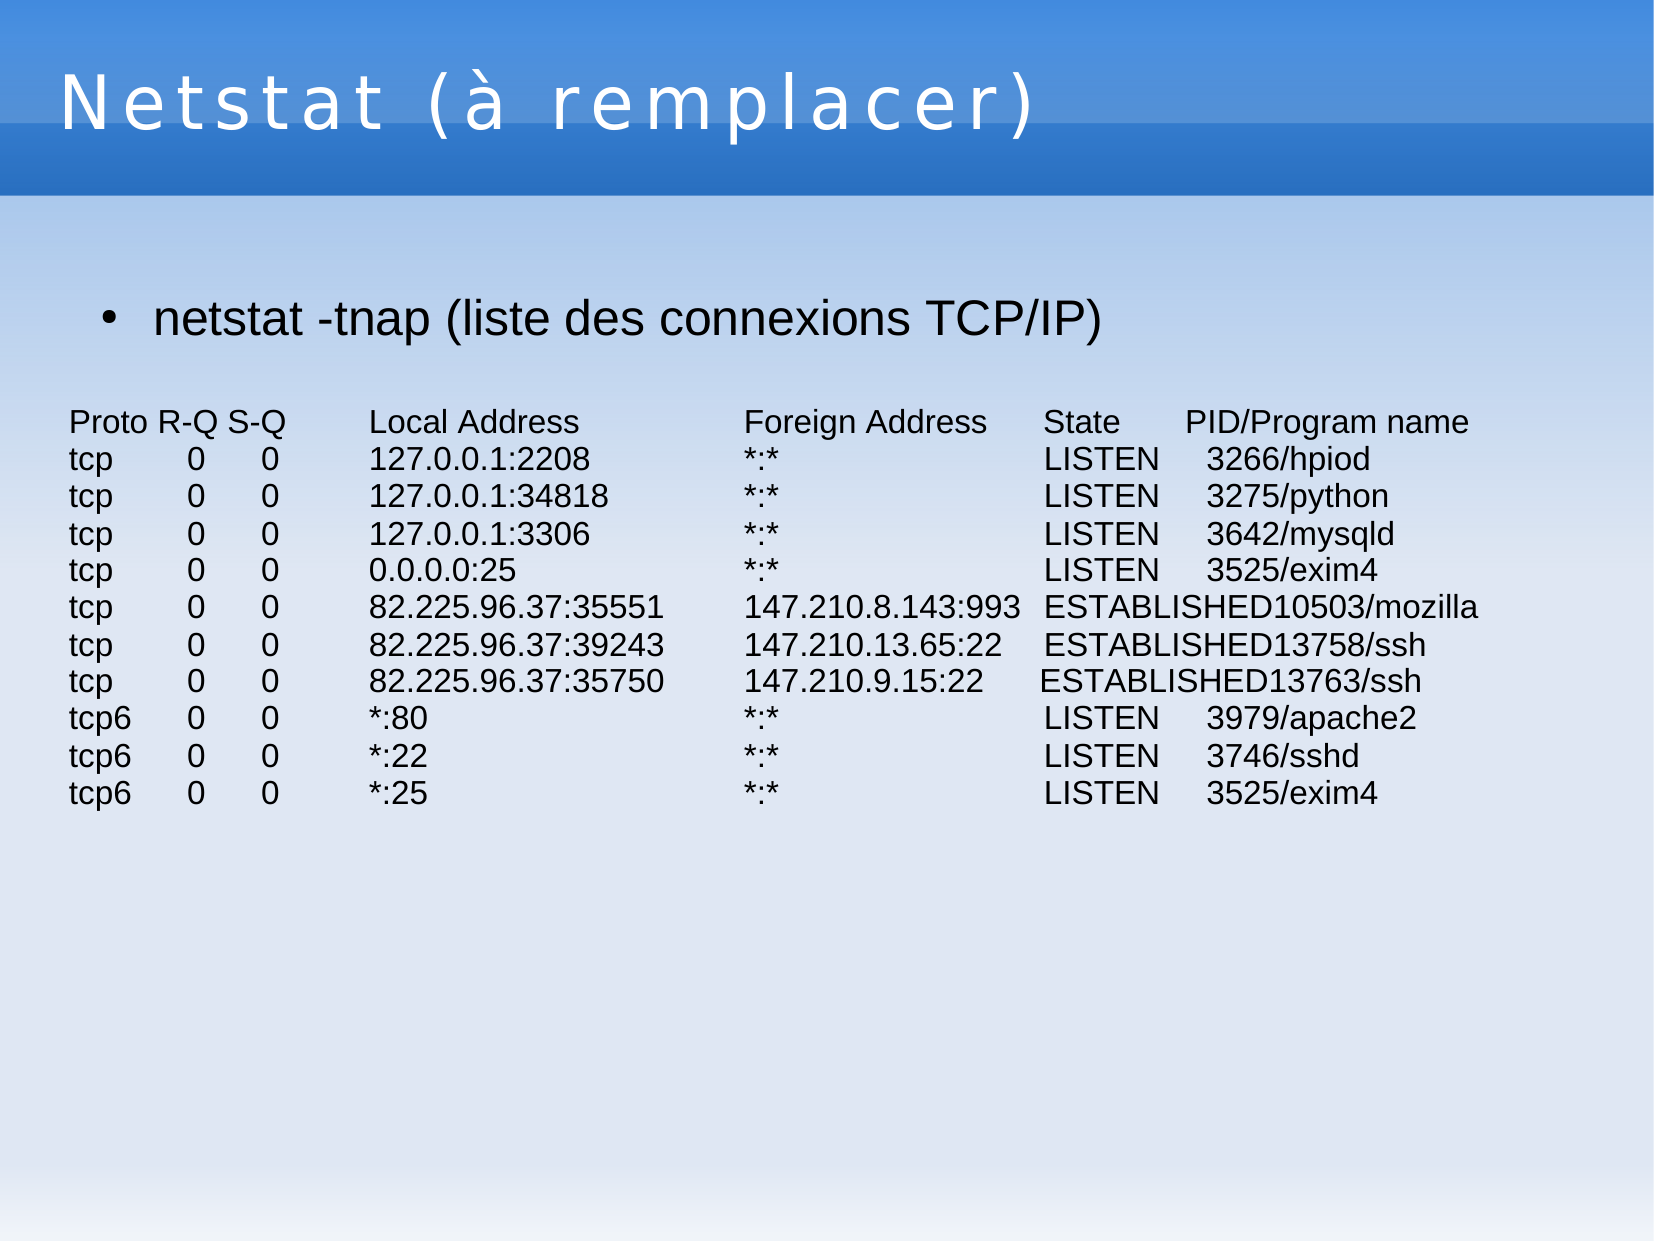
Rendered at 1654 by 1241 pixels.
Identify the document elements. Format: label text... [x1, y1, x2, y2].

picture [0, 0, 1654, 1241]
list netstat -tnap (liste des connexions TCP/IP) [82, 290, 1571, 1109]
text_box Proto R-Q S-Q Local Address Foreign Address State PID/Program name tcp 0 0 127.0.0.1:2208 *:* LISTEN 3266/hpiod tcp 0 0 127.0.0.1:34818 *:* LISTEN 3275/python tcp 0 0 127.0.0.1:3306 *:* LISTEN 3642/mysqld tcp 0 0 0.0.0.0:25 *:* LISTEN 3525/exim4 tcp 0 0 82.225.96.37:35551 147.210.8.143:993 ESTABLISHED10503/mozilla tcp 0 0 82.225.96.37:39243 147.210.13.65:22 ESTABLISHED13758/ssh tcp 0 0 82.225.96.37:35750 147.210.9.15:22 ESTABLISHED13763/ssh tcp6 0 0 *:80 *:* LISTEN 3979/apache2 tcp6 0 0 *:22 *:* LISTEN 3746/sshd tcp6 0 0 *:25 *:* LISTEN 3525/exim4 [54, 396, 1566, 874]
title Netstat (à remplacer) [59, 29, 1270, 178]
